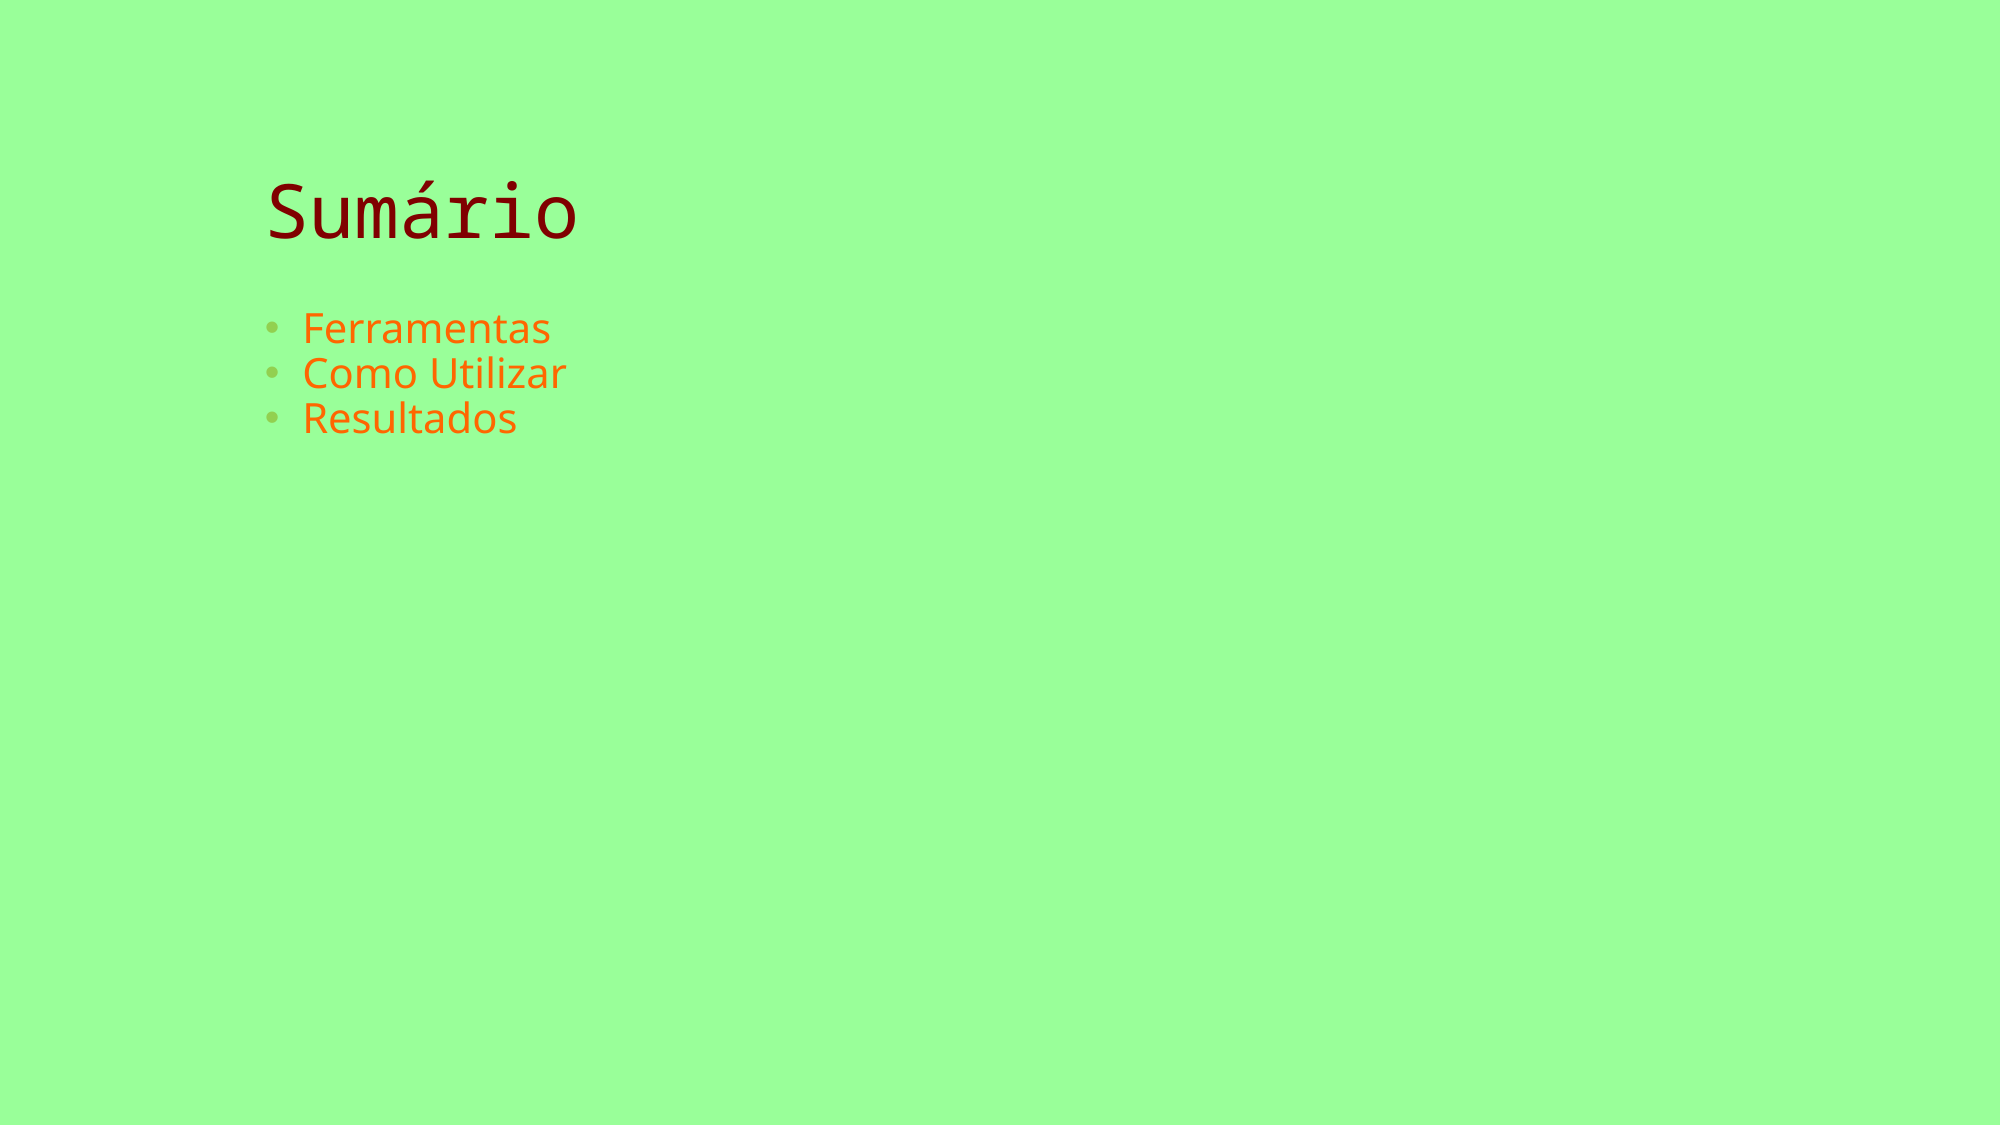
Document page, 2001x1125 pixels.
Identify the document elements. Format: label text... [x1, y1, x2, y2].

text_box Ferramentas Como Utilizar Resultados [249, 299, 1750, 1000]
text_box Sumário [249, 74, 1750, 263]
